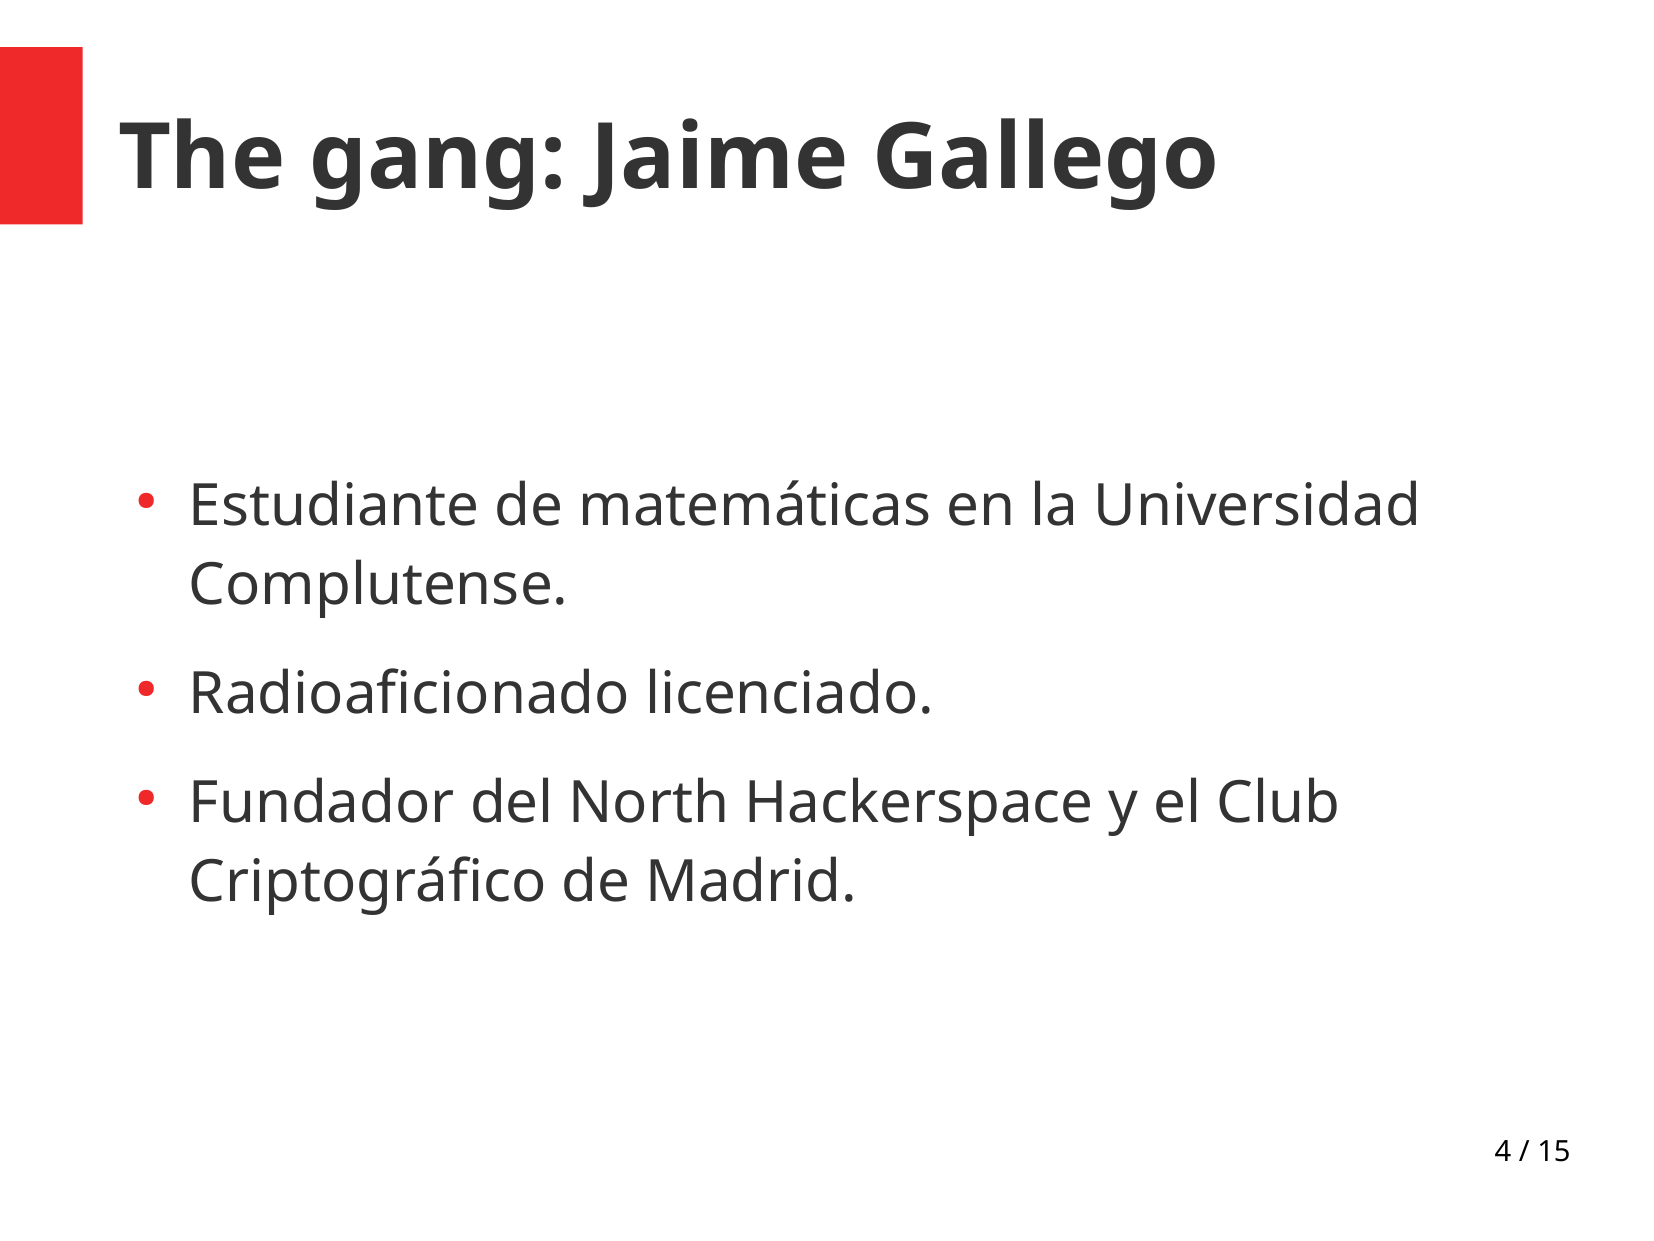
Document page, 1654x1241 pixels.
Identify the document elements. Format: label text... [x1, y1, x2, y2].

title The gang: Jaime Gallego [118, 49, 1571, 257]
list Estudiante de matemáticas en la Universidad Complutense. Radioaficionado licenciado. Fundador del North Hackerspace y el Club Criptográfico de Madrid. [118, 354, 1501, 1074]
